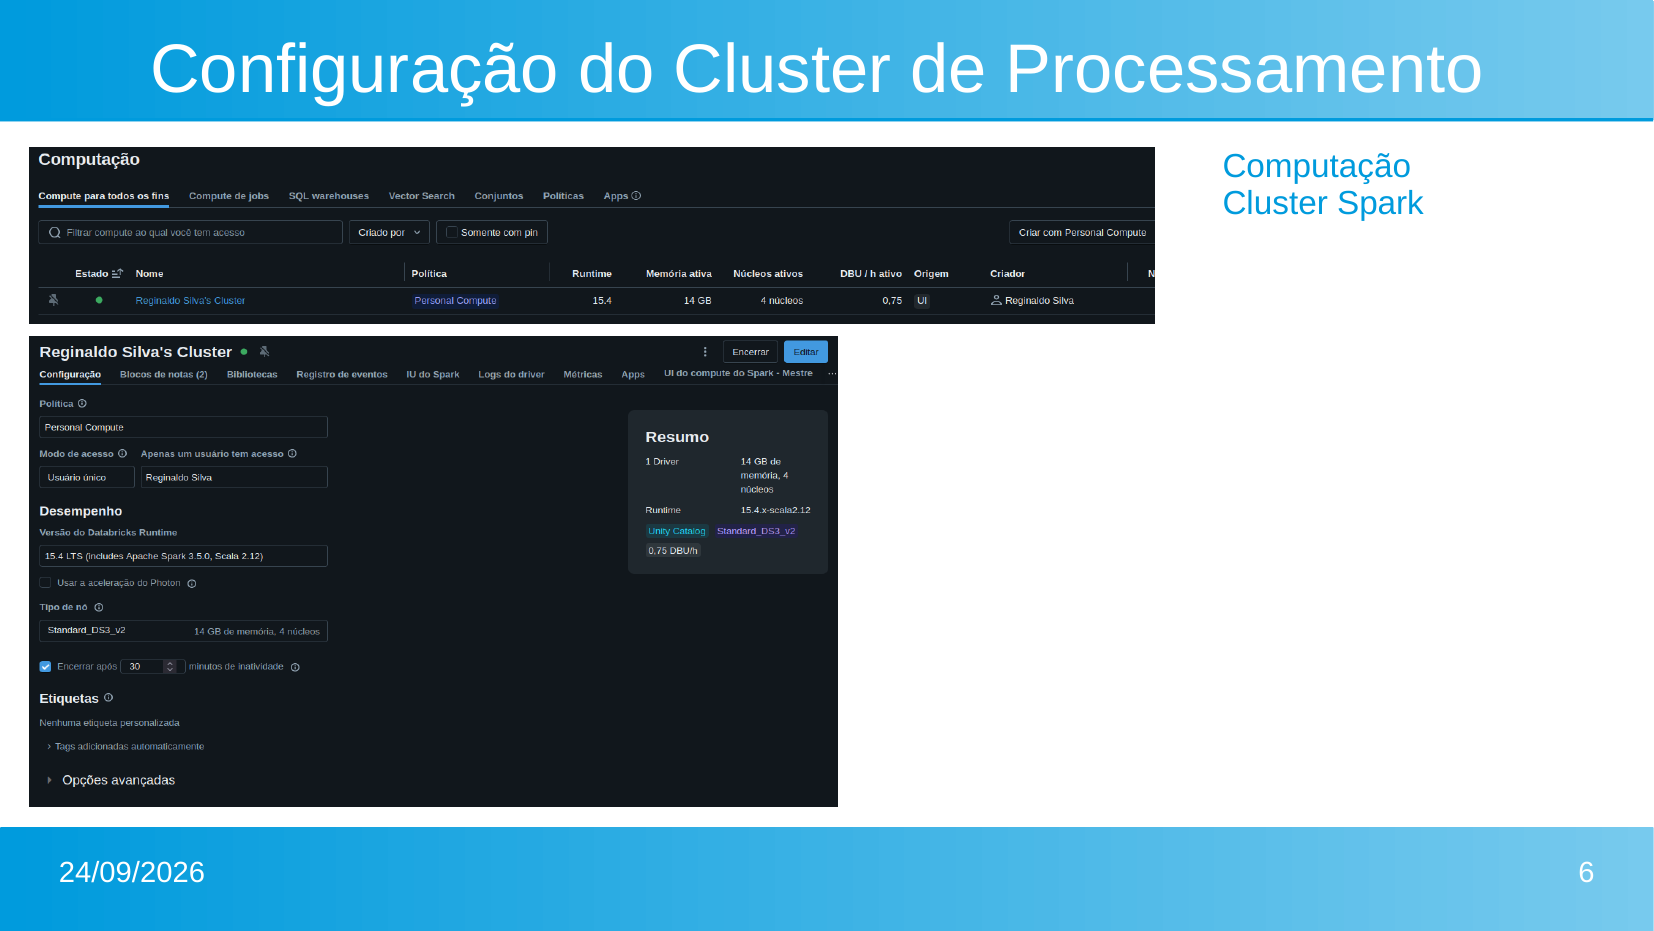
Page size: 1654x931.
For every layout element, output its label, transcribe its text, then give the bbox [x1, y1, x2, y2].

picture [29, 147, 1155, 324]
picture [29, 336, 838, 807]
list Computação Cluster Spark [1151, 147, 1595, 827]
title Configuração do Cluster de Processamento [59, 29, 1595, 109]
